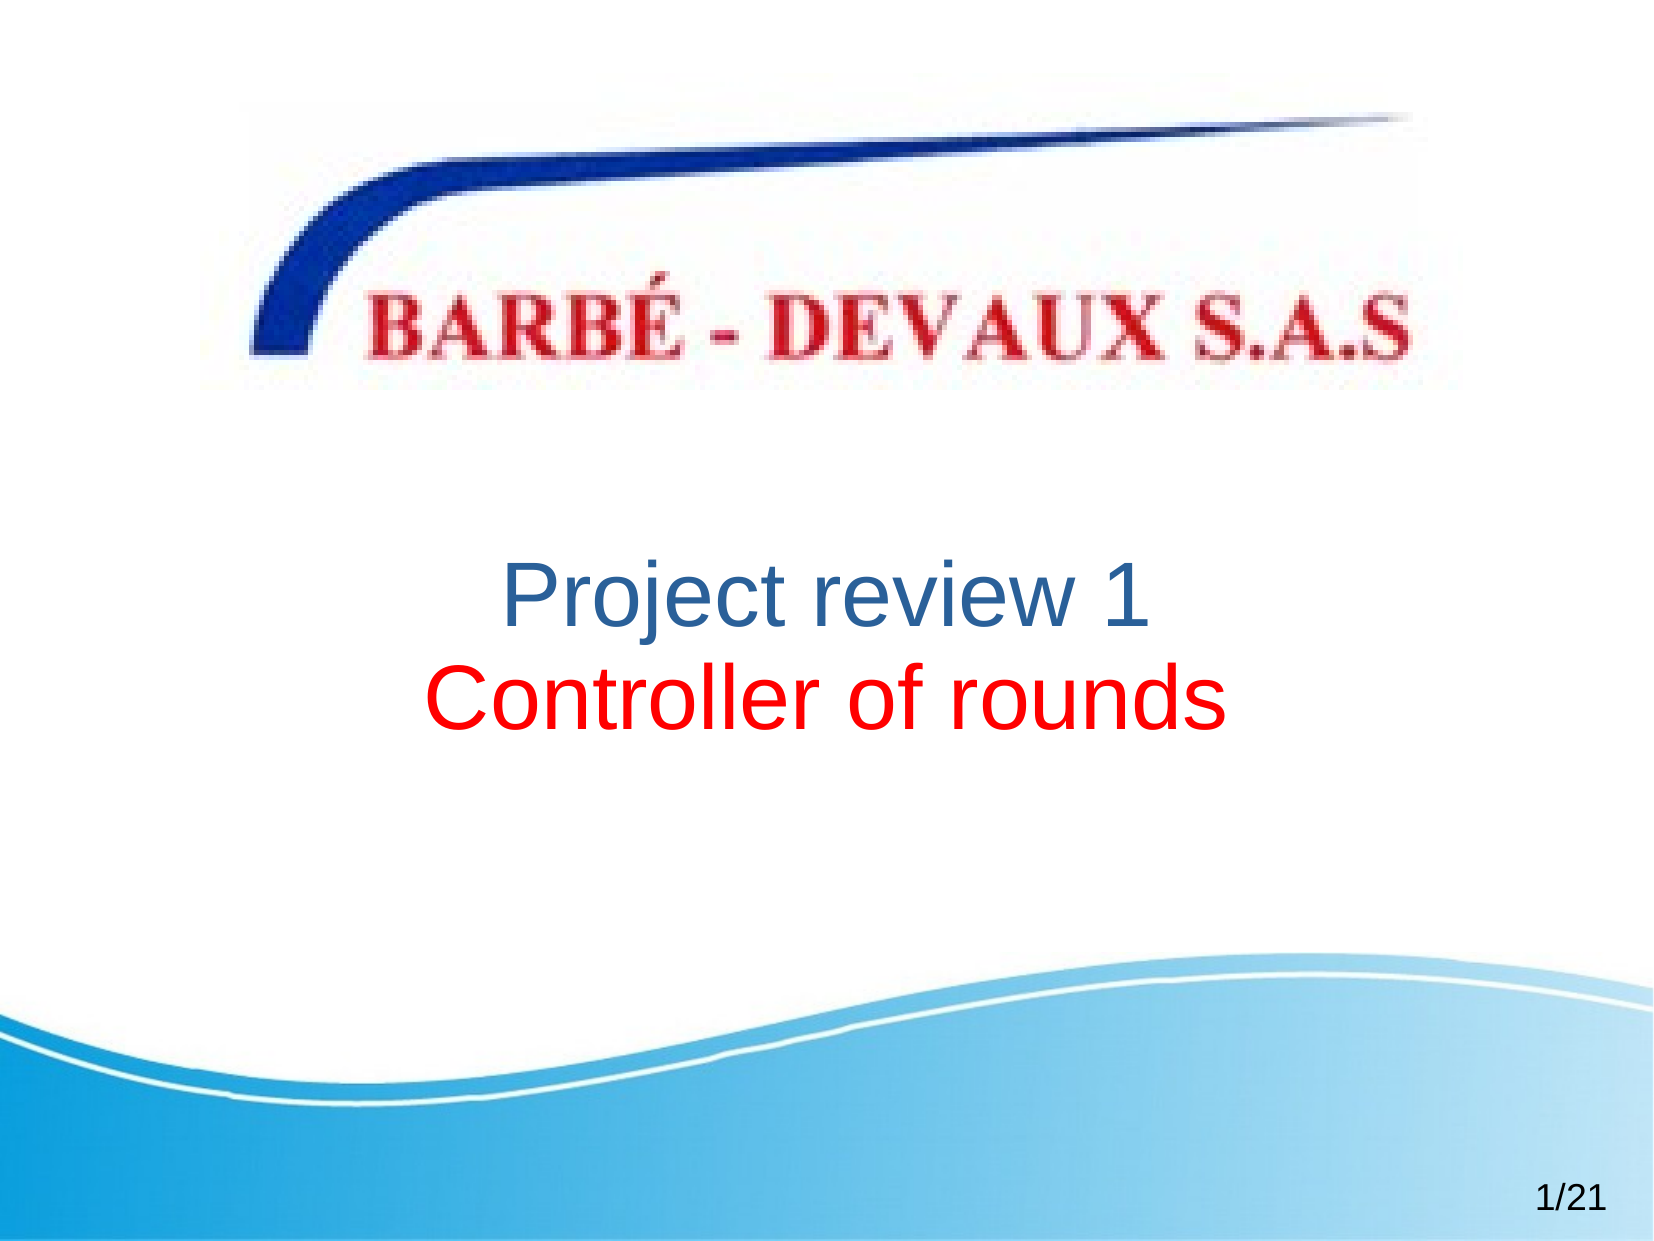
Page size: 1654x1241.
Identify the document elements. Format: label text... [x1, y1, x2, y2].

picture [0, 952, 1654, 1241]
picture [200, 73, 1463, 390]
text_box <numéro>/21 [1520, 1169, 1654, 1240]
title Project review 1 Controller of rounds [0, 525, 1654, 768]
